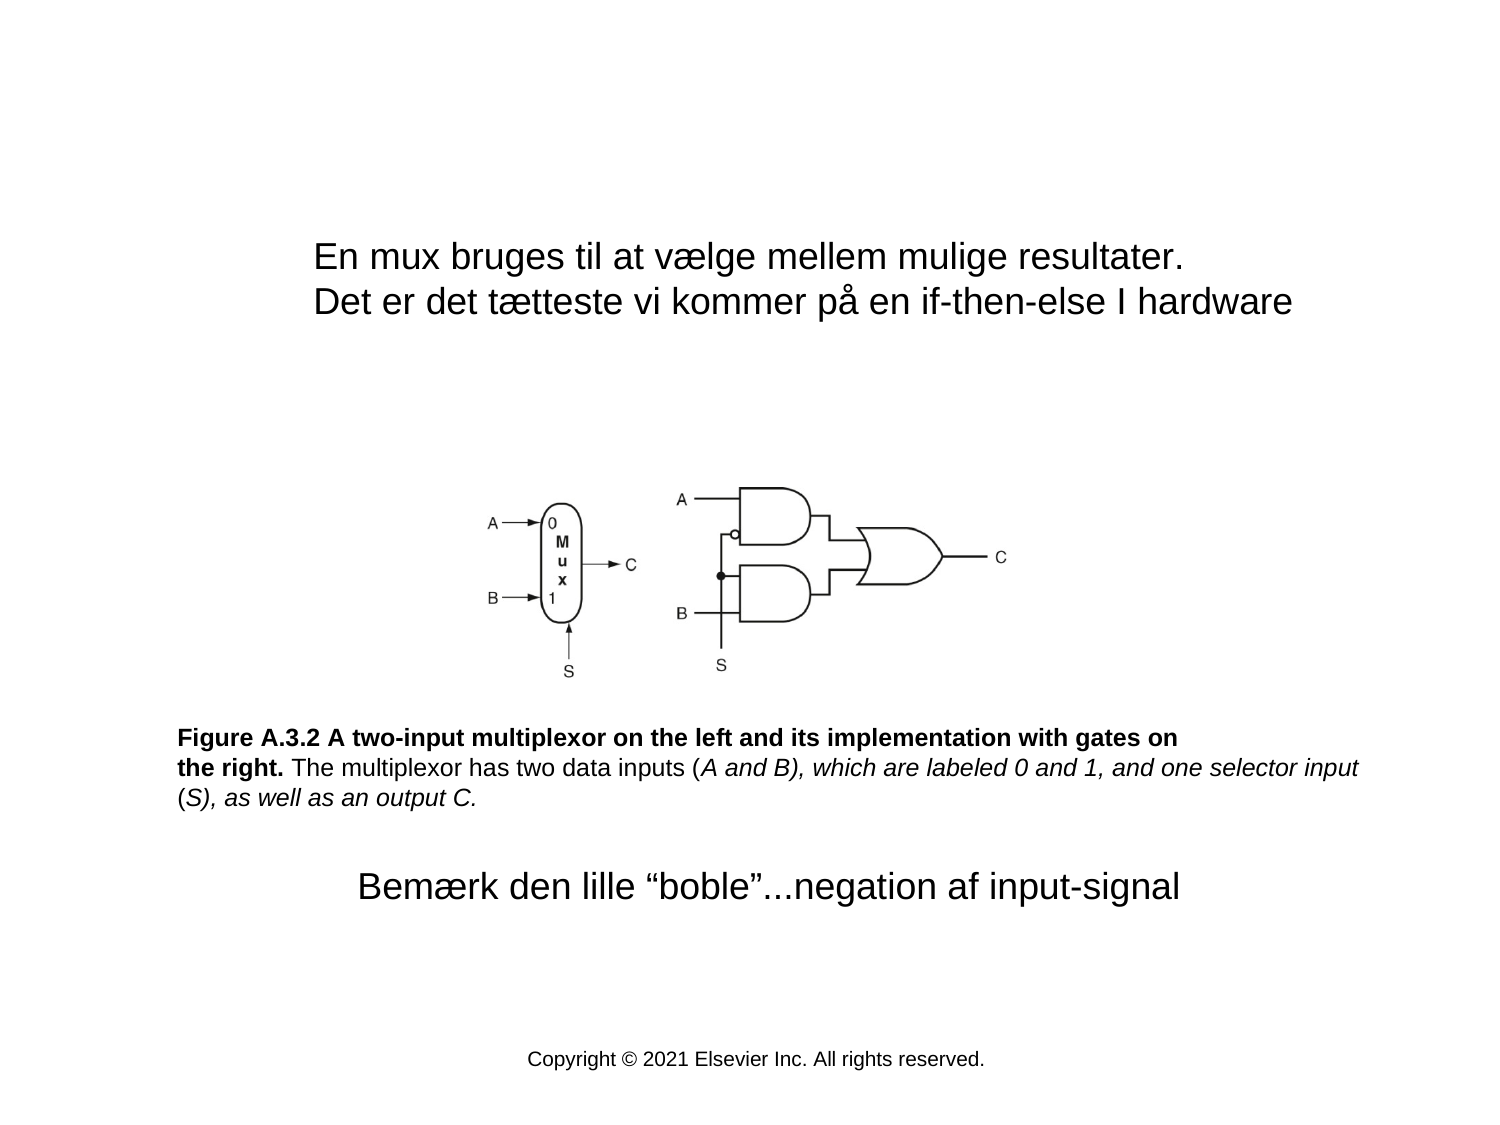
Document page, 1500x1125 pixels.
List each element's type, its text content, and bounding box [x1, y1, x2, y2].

text_box En mux bruges til at vælge mellem mulige resultater. Det er det tætteste vi kommer på en if-then-else I hardware [298, 224, 1309, 330]
text_box Copyright © 2021 Elsevier Inc. All rights reserved. [512, 1037, 1001, 1078]
text_box Bemærk den lille “boble”...negation af input-signal [342, 855, 1196, 915]
text_box Figure A.3.2 A two-input multiplexor on the left and its implementation with gates on the right. The multiplexor has two data inputs (A and B), which are labeled 0 and 1, and one selector input (S), as well as an output C. [162, 713, 1500, 820]
picture [487, 487, 1007, 681]
